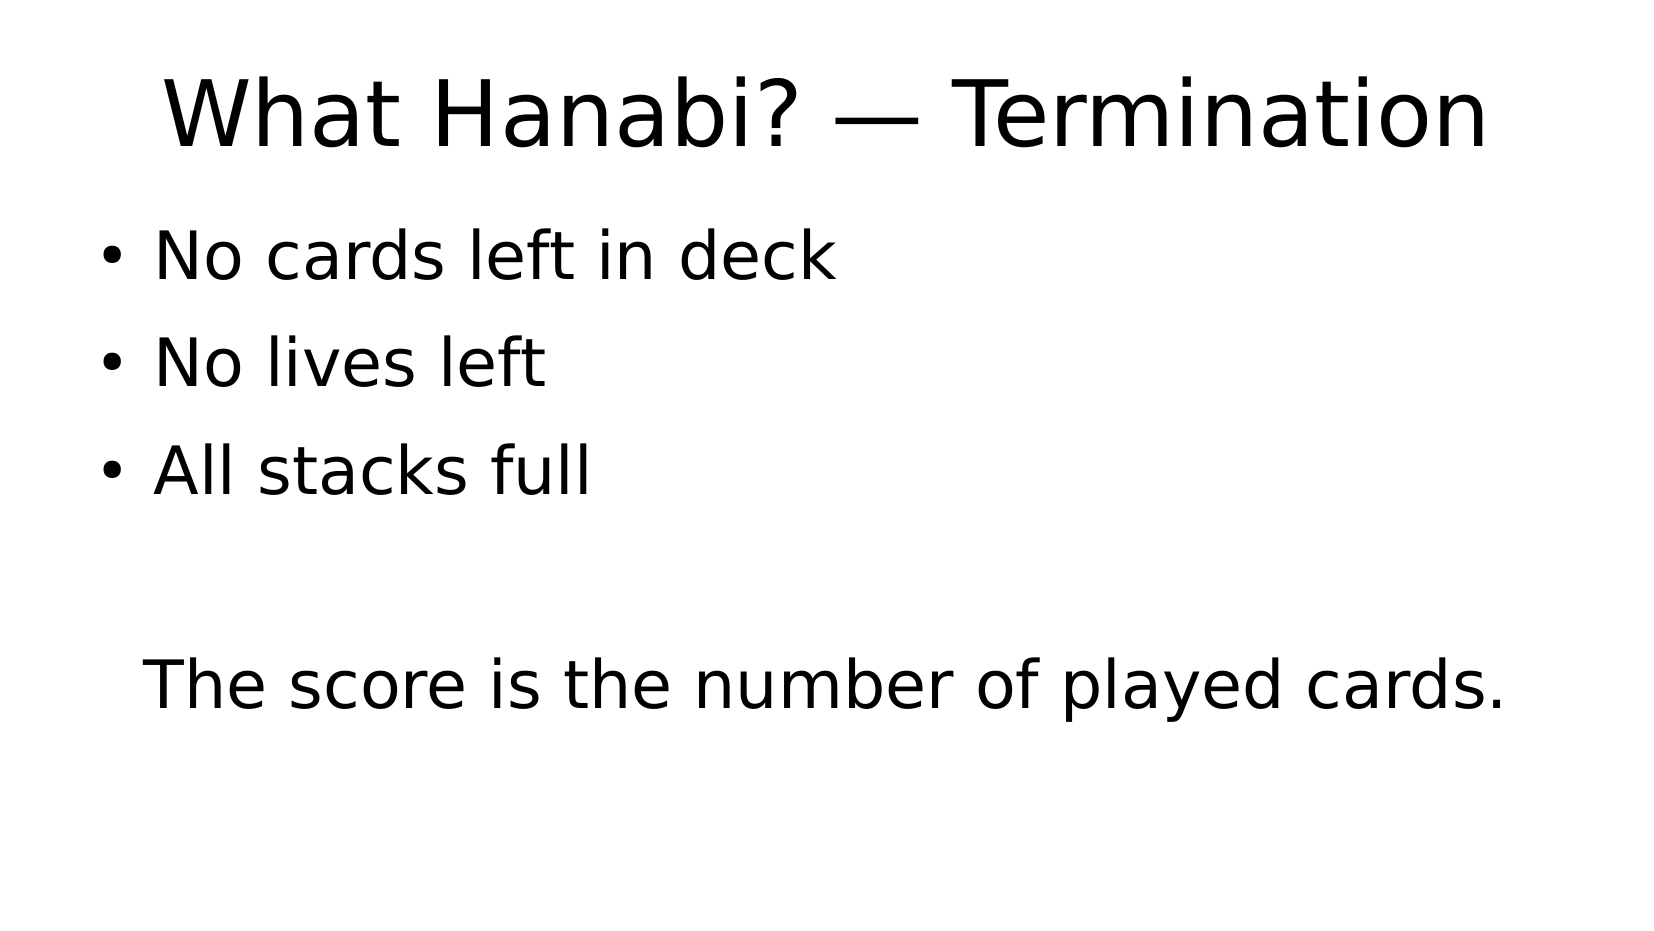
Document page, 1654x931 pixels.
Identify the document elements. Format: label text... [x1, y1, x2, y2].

list No cards left in deck No lives left All stacks full The score is the number of played cards. [82, 217, 1571, 758]
title What Hanabi? — Termination [82, 37, 1571, 193]
